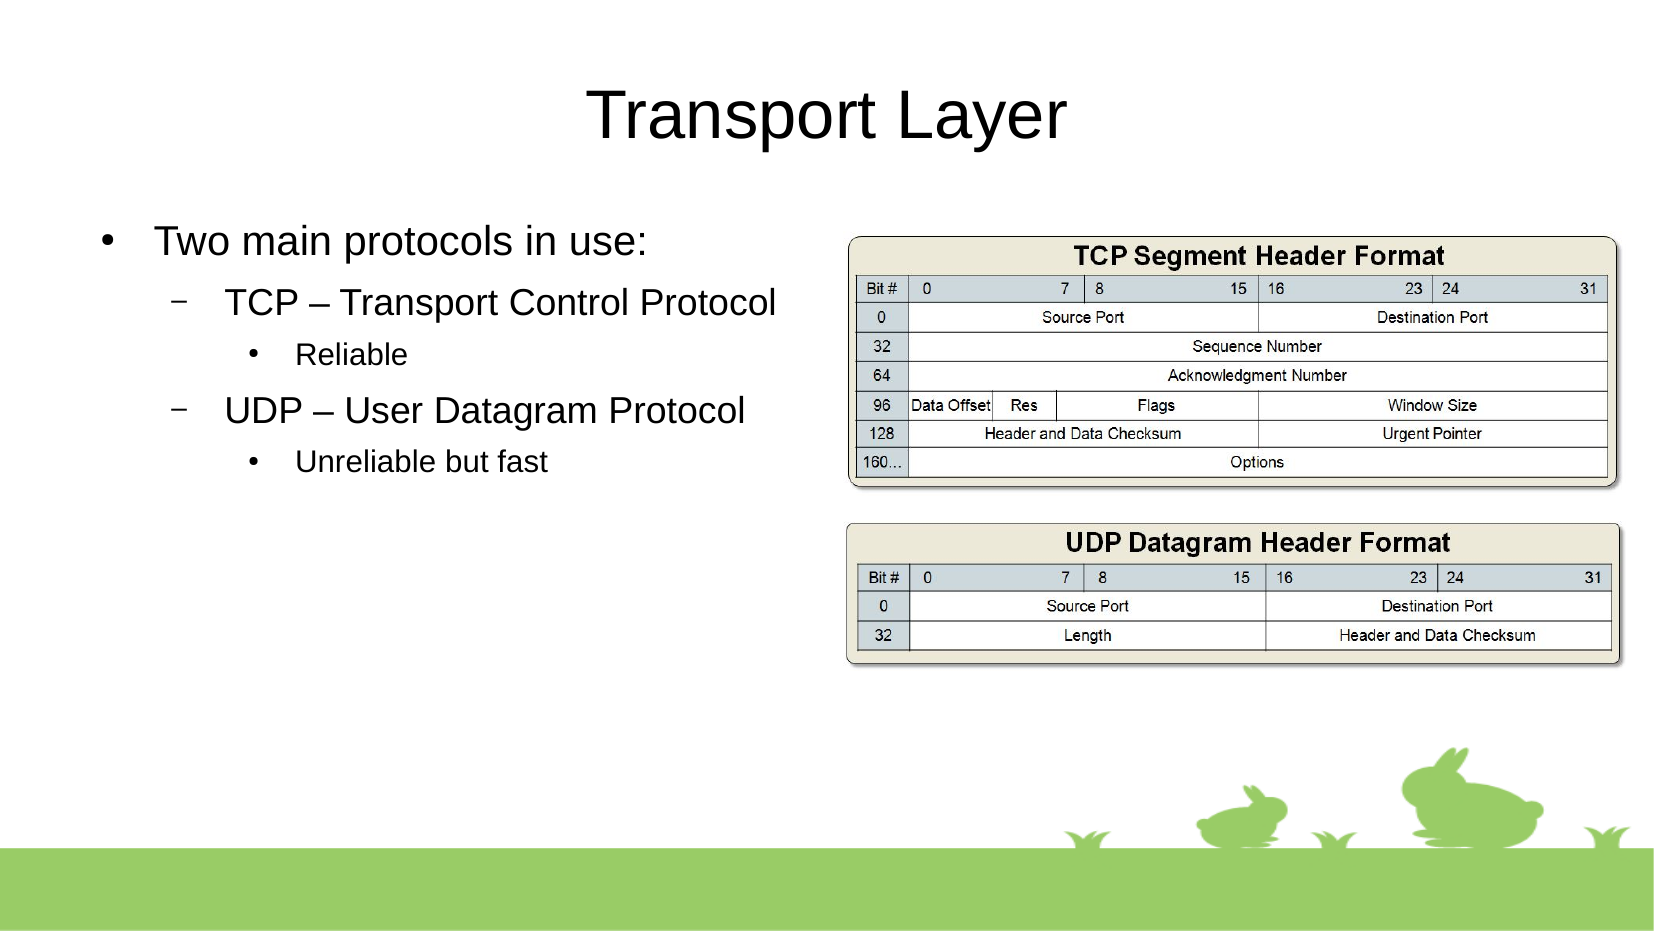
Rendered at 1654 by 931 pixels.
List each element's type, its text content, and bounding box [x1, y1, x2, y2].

title Transport Layer [82, 37, 1571, 193]
list Two main protocols in use: TCP – Transport Control Protocol Reliable UDP – User Datagram Protocol Unreliable but fast [82, 217, 1571, 758]
picture [0, 0, 1654, 931]
